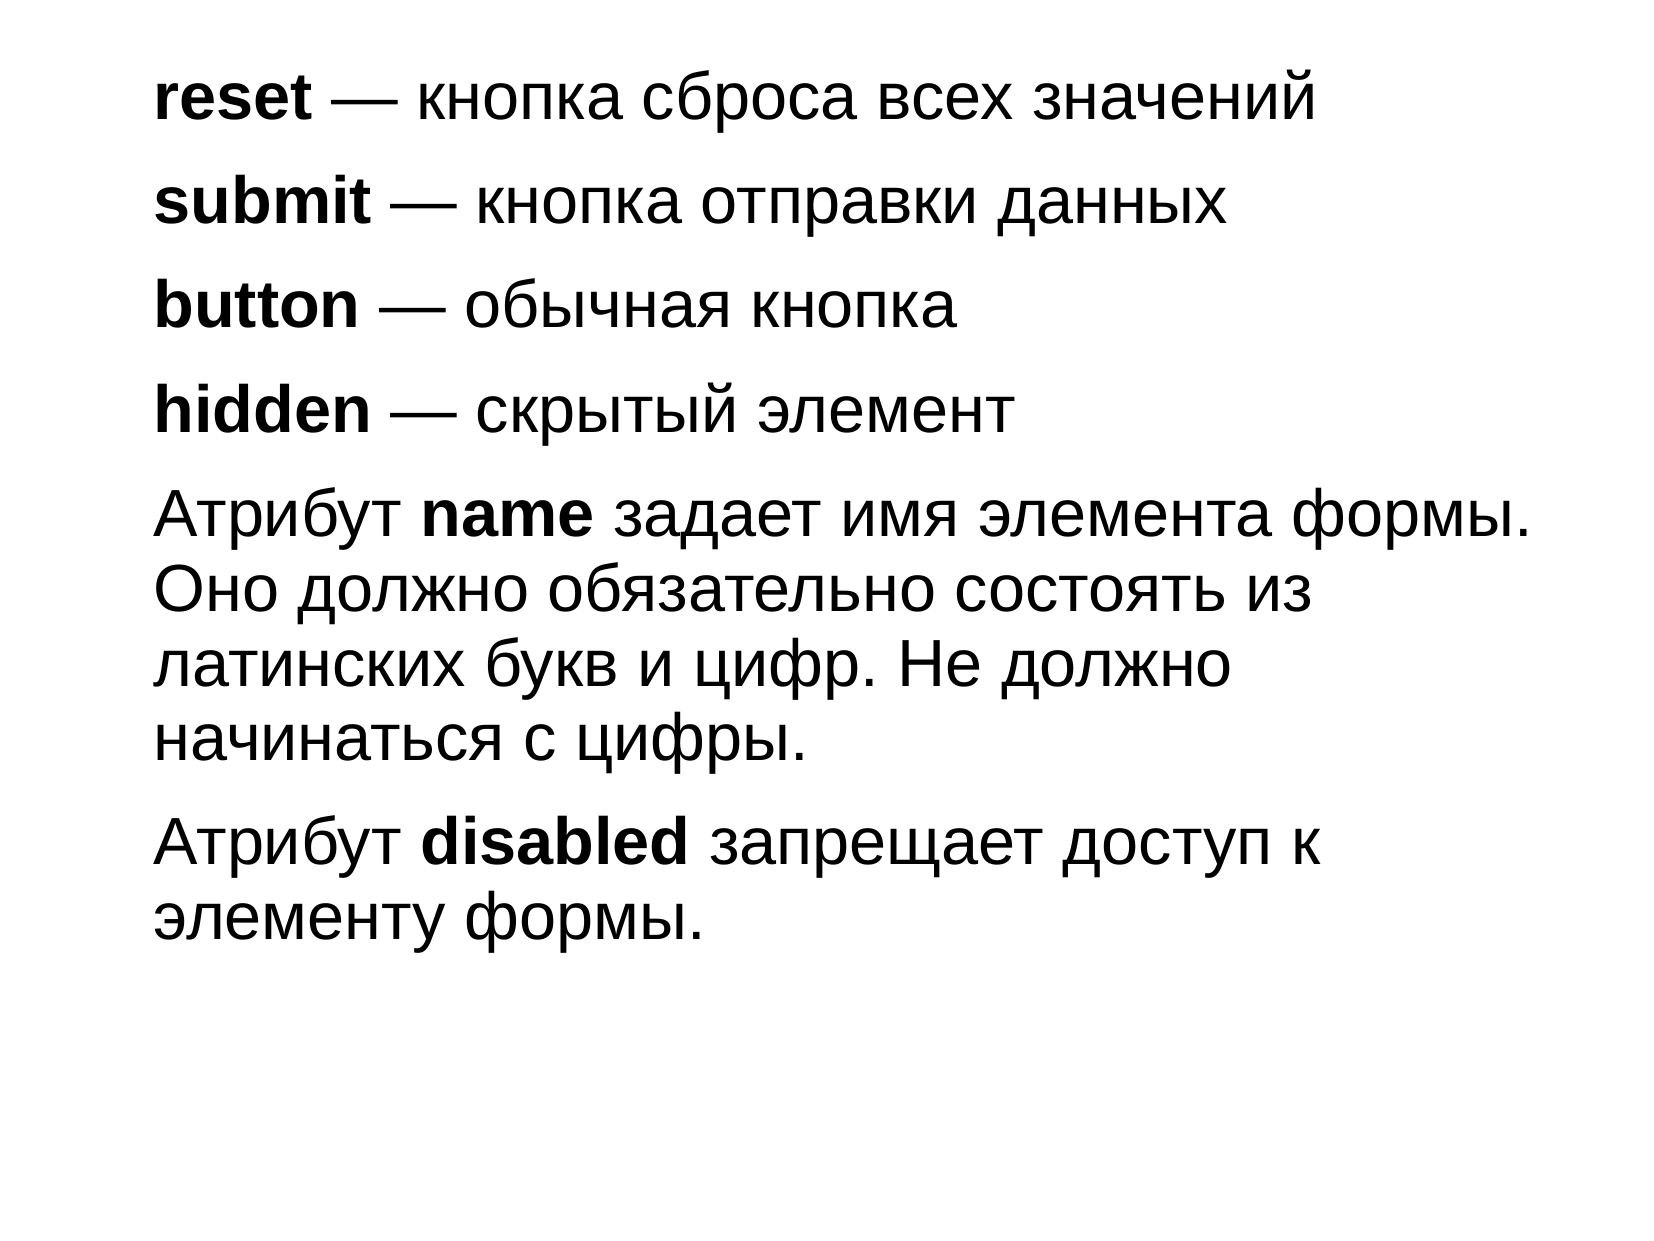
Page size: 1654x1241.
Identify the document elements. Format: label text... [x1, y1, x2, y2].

list reset — кнопка сброса всех значений submit — кнопка отправки данных button — обычная кнопка hidden — скрытый элемент Атрибут name задает имя элемента формы. Оно должно обязательно состоять из латинских букв и цифр. Не должно начинаться с цифры. Атрибут disabled запрещает доступ к элементу формы. [82, 59, 1571, 1109]
